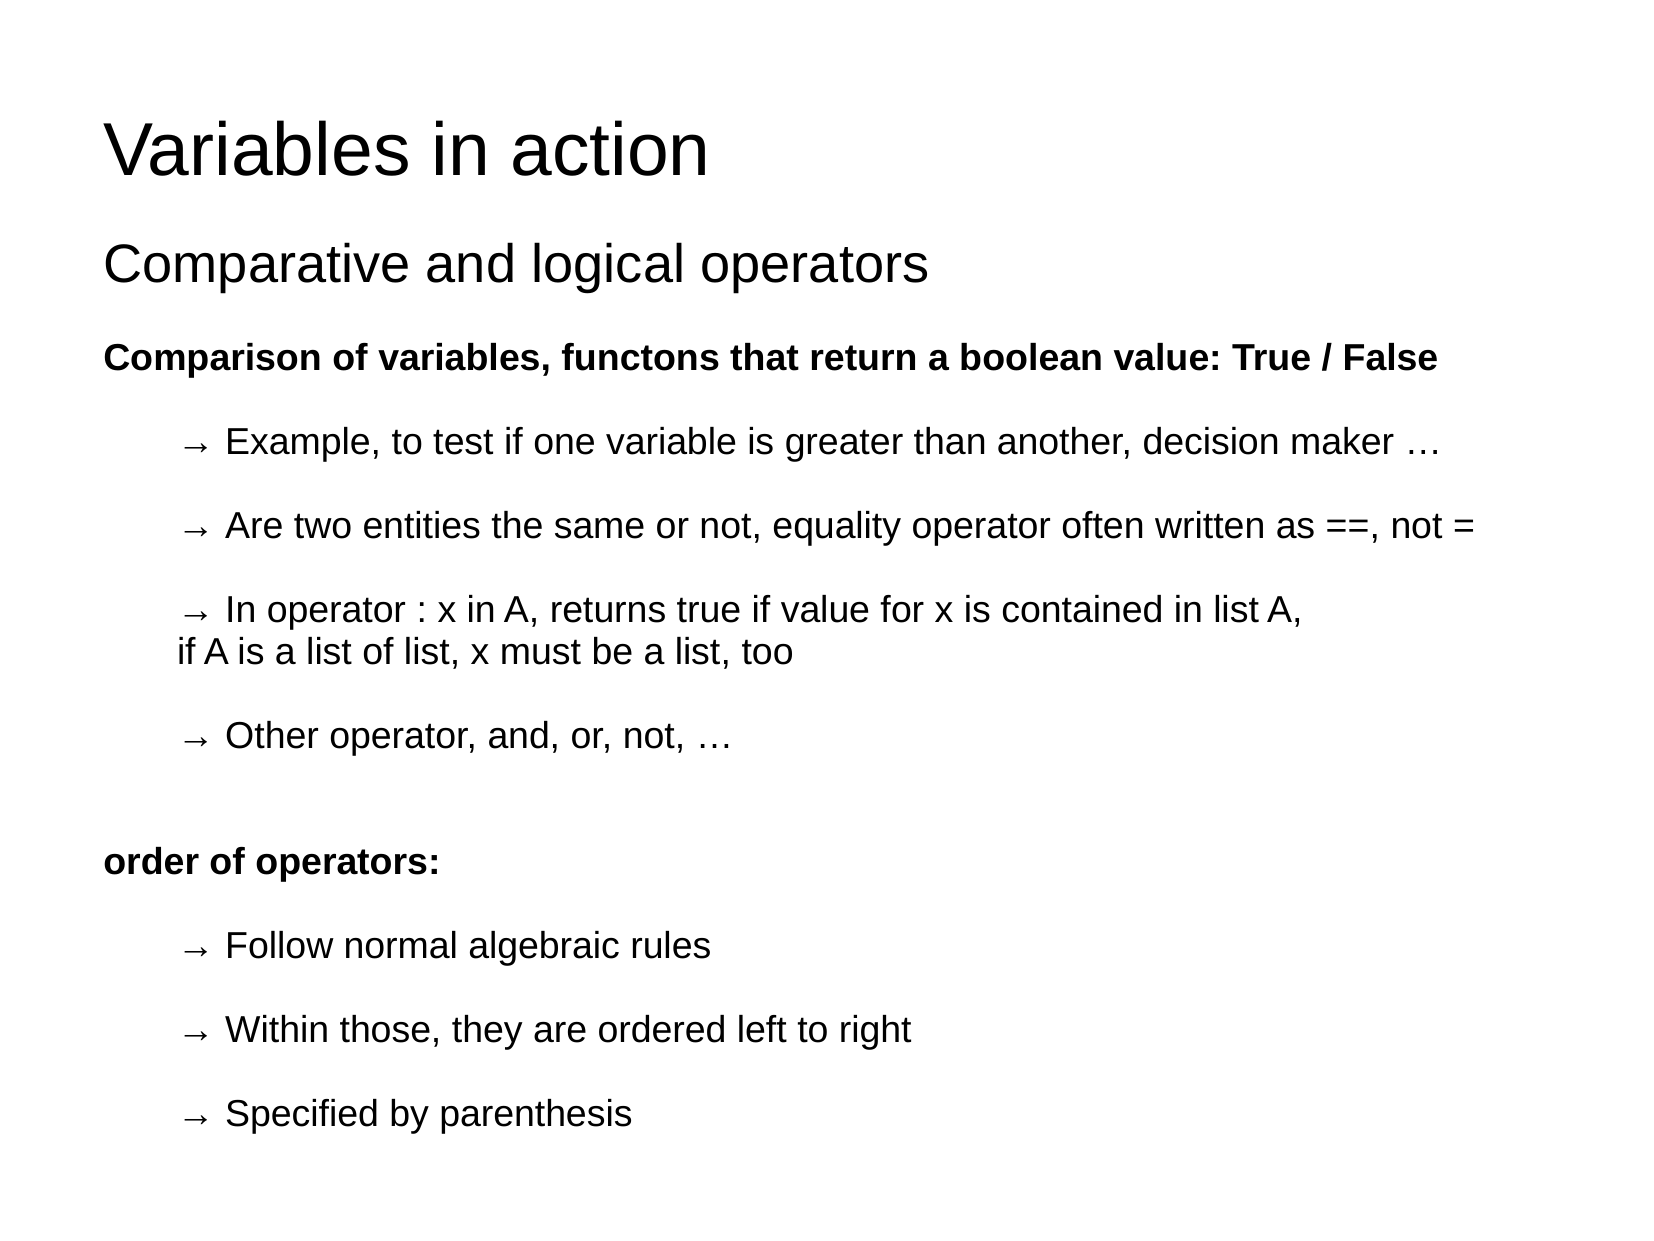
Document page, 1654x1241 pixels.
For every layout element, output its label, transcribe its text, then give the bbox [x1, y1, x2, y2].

text_box Variables in action Comparative and logical operators Comparison of variables, functons that return a boolean value: True / False → Example, to test if one variable is greater than another, decision maker … → Are two entities the same or not, equality operator often written as ==, not = → In operator : x in A, returns true if value for x is contained in list A, if A is a list of list, x must be a list, too → Other operator, and, or, not, … order of operators: → Follow normal algebraic rules → Within those, they are ordered left to right → Specified by parenthesis [88, 100, 1565, 1203]
